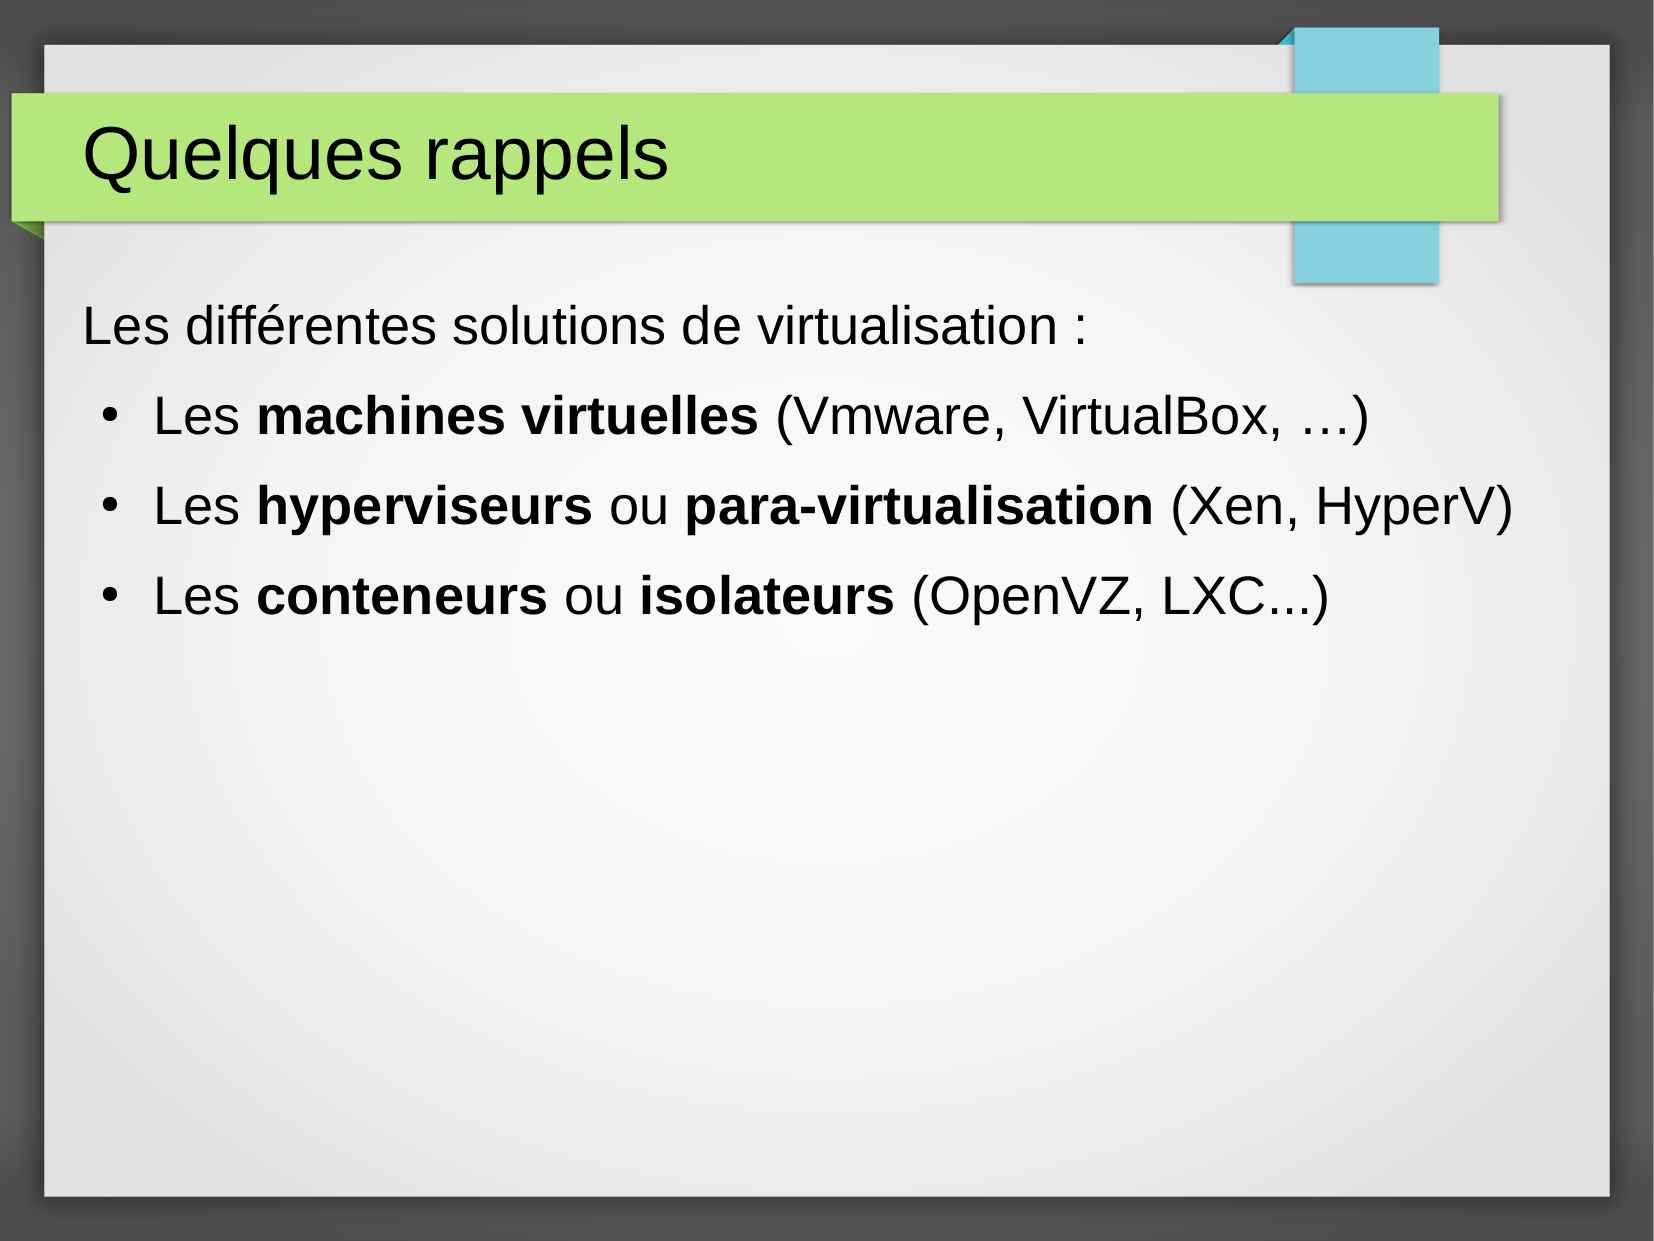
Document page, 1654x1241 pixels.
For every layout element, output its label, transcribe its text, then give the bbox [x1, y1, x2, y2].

list Les différentes solutions de virtualisation : Les machines virtuelles (Vmware, VirtualBox, …) Les hyperviseurs ou para-virtualisation (Xen, HyperV) Les conteneurs ou isolateurs (OpenVZ, LXC...) [82, 295, 1571, 1015]
picture [0, 0, 1654, 1241]
title Quelques rappels [82, 94, 1264, 213]
